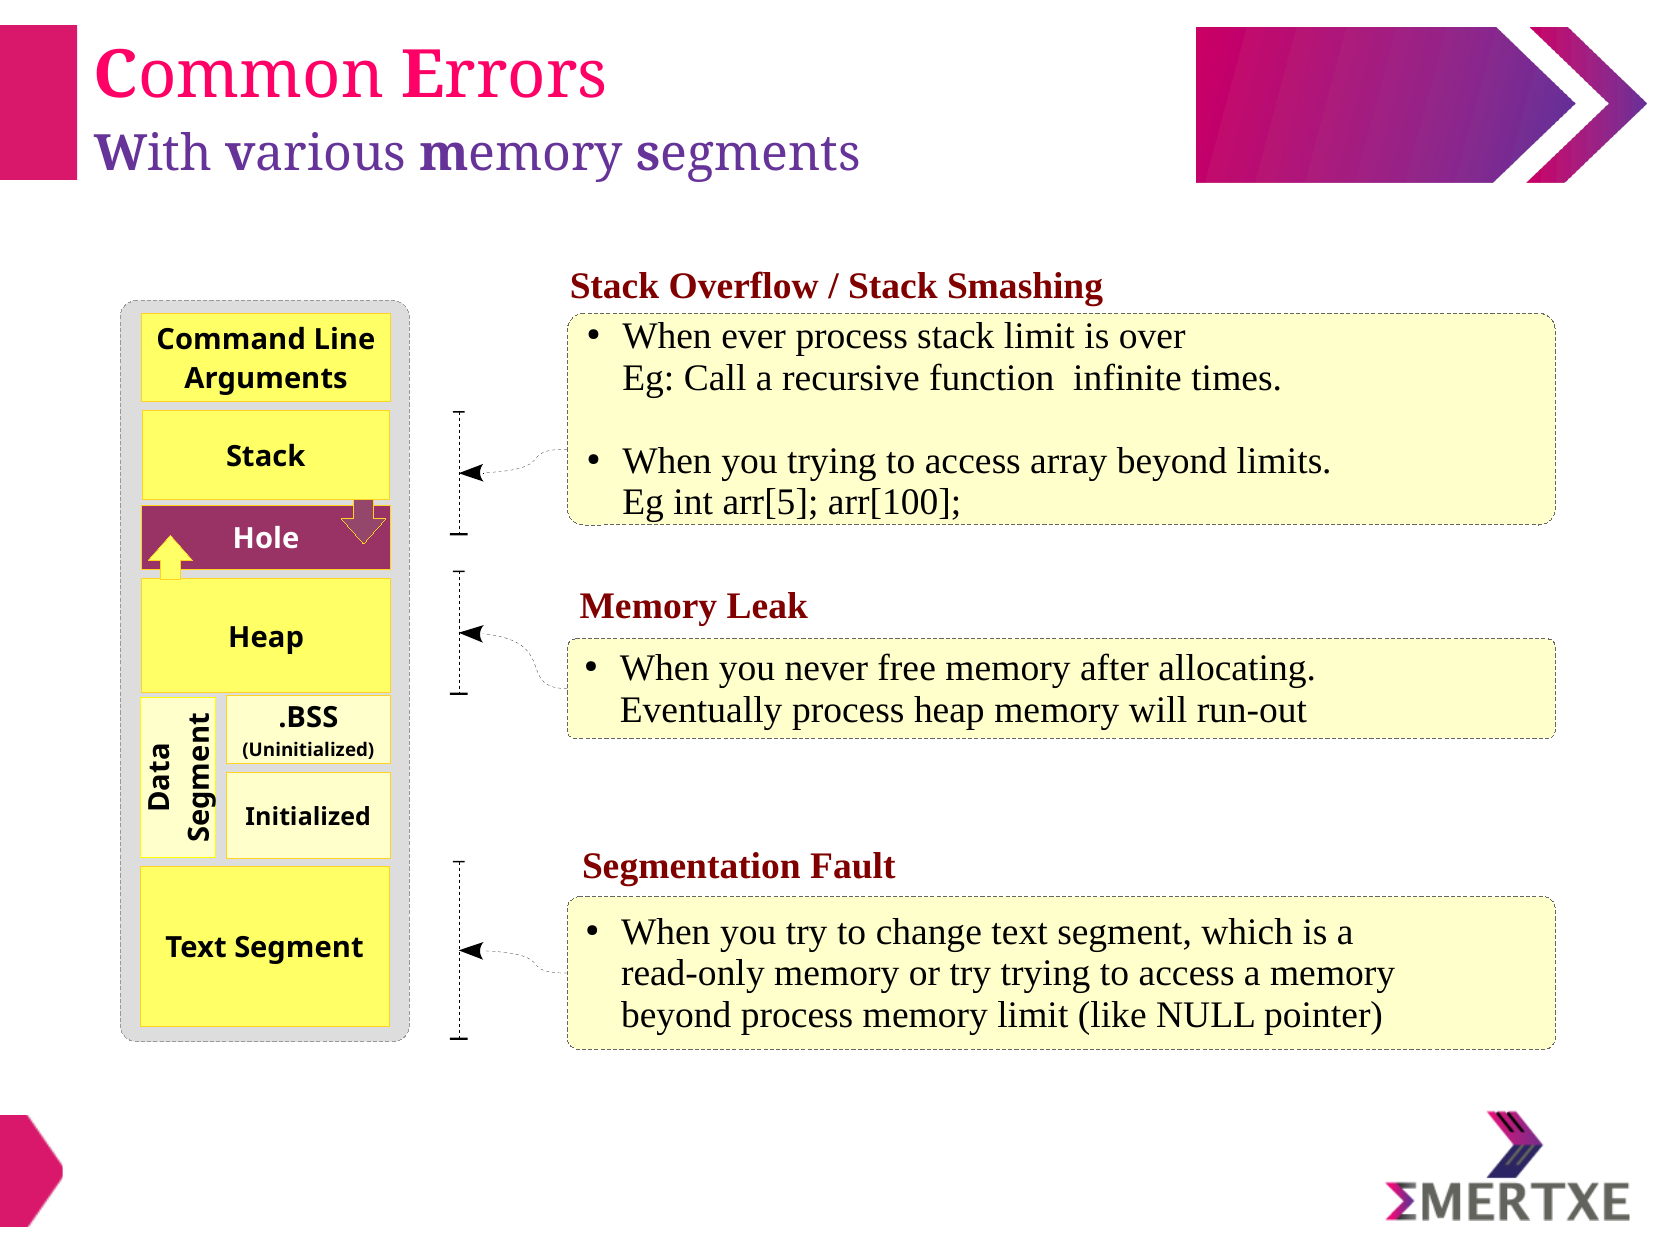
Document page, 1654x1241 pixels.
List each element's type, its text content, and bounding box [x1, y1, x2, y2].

text_box When you try to change text segment, which is a read-only memory or try trying to access a memory beyond process memory limit (like NULL pointer) [567, 896, 1556, 1050]
text_box [120, 300, 410, 1042]
text_box Command Line Arguments [141, 313, 391, 402]
text_box When ever process stack limit is over Eg: Call a recursive function infinite times. When you trying to access array beyond limits. Eg int arr[5]; arr[100]; [567, 313, 1556, 526]
text_box Segmentation Fault [567, 837, 1051, 940]
text_box Hole [141, 505, 391, 570]
text_box Initialized [226, 772, 391, 859]
title Common Errors With various memory segments [93, 2, 1571, 210]
text_box .BSS (Uninitialized) [226, 695, 391, 764]
picture [1385, 1107, 1631, 1221]
text_box Memory Leak [564, 578, 886, 681]
text_box Heap [141, 578, 391, 693]
picture [1571, 27, 1647, 183]
text_box Stack [142, 410, 390, 500]
text_box Text Segment [140, 866, 390, 1027]
text_box Data Segment [140, 697, 216, 858]
text_box When you never free memory after allocating. Eventually process heap memory will run-out [567, 638, 1556, 739]
text_box Stack Overflow / Stack Smashing [555, 258, 1304, 361]
